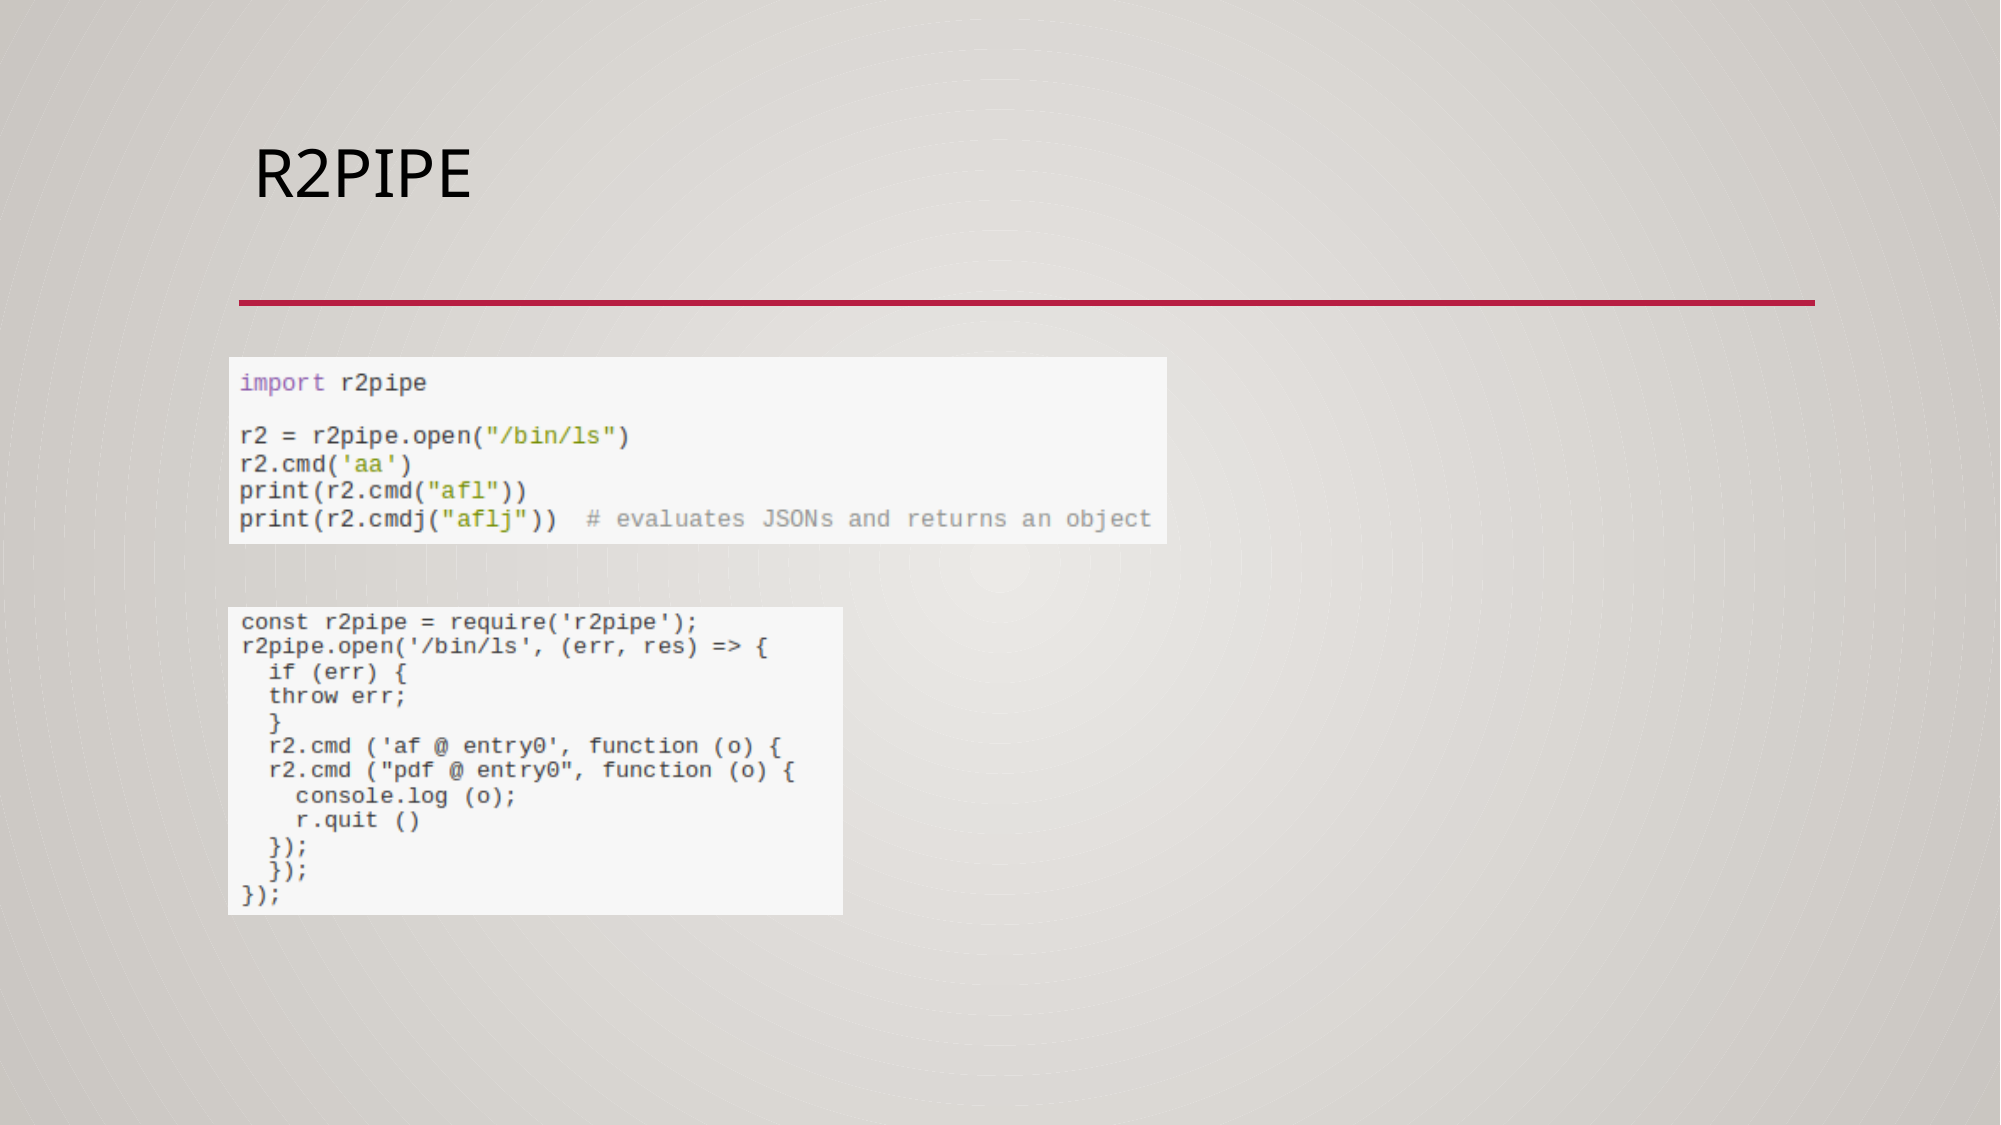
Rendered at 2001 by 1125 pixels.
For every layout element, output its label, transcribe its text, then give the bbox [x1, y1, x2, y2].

picture [229, 357, 1167, 544]
title R2PIPE [238, 131, 1814, 305]
picture [228, 607, 843, 915]
